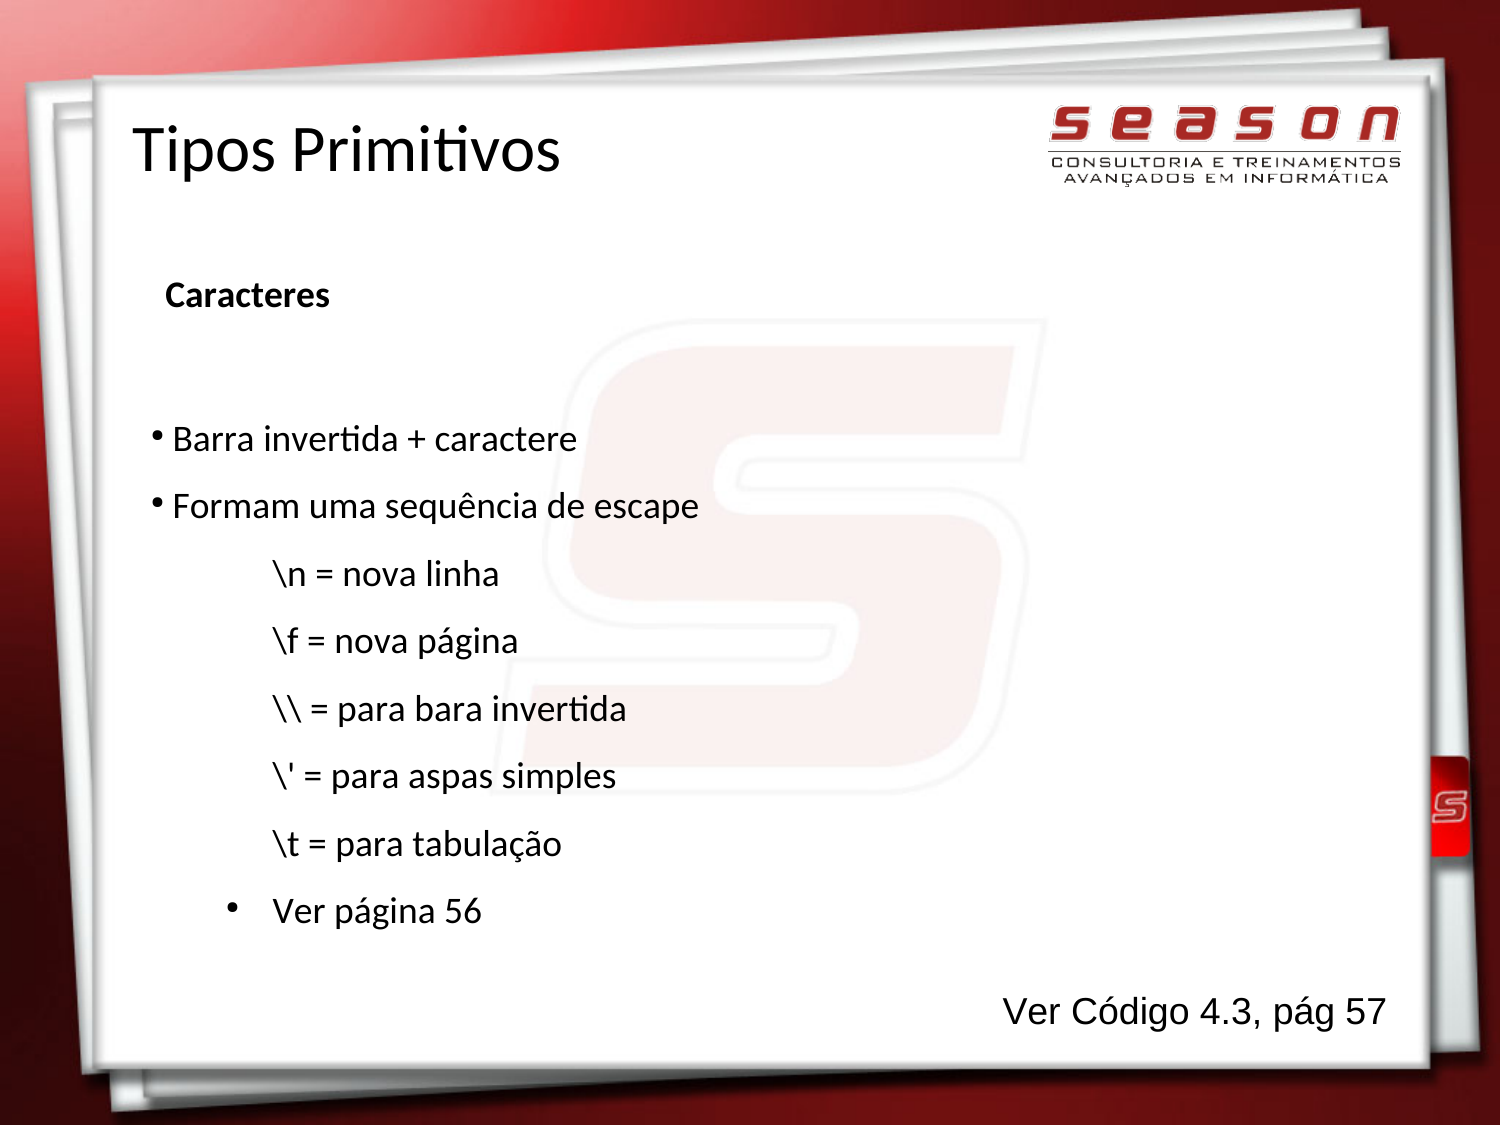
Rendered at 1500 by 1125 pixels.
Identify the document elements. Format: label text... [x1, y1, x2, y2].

text_box Caracteres [165, 246, 1359, 338]
text_box Ver Código 4.3, pág 57 [987, 979, 1403, 1040]
picture [0, 0, 1500, 1125]
title Tipos Primitivos [118, 33, 1394, 257]
text_box Barra invertida + caractere Formam uma sequência de escape \n = nova linha \f = nova página \\ = para bara invertida \' = para aspas simples \t = para tabulação Ver página 56 [136, 384, 1353, 939]
